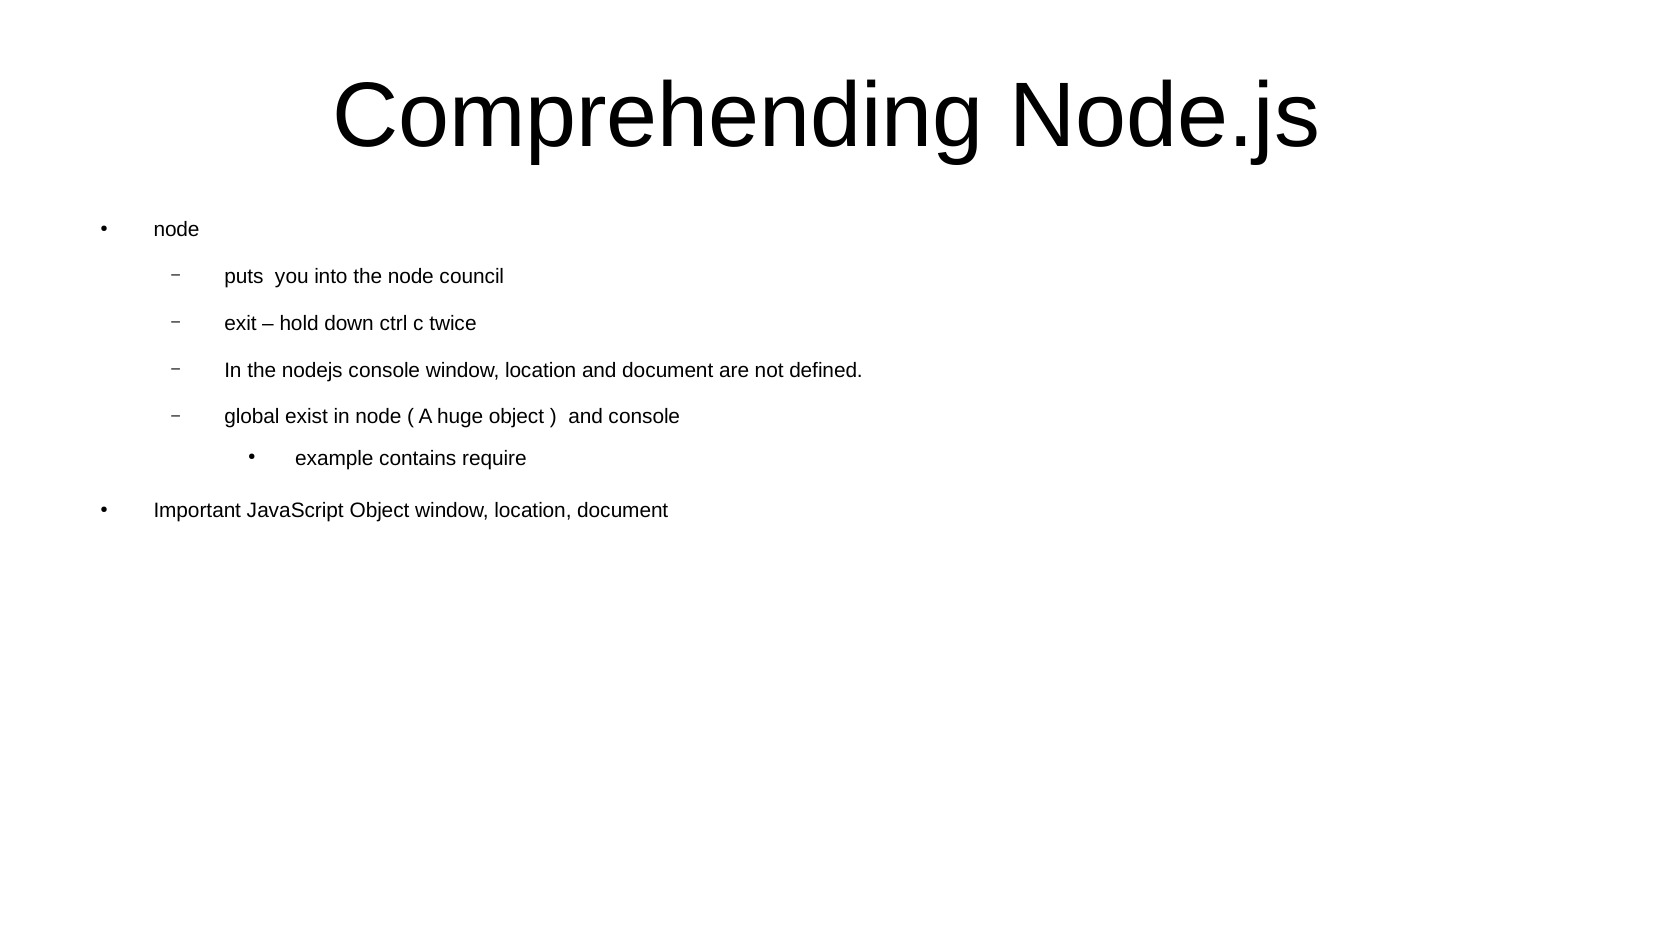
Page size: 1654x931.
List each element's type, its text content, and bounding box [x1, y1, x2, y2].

list node puts you into the node council exit – hold down ctrl c twice In the nodejs console window, location and document are not defined. global exist in node ( A huge object ) and console example contains require Important JavaScript Object window, location, document [82, 217, 1636, 916]
title Comprehending Node.js [82, 37, 1571, 193]
